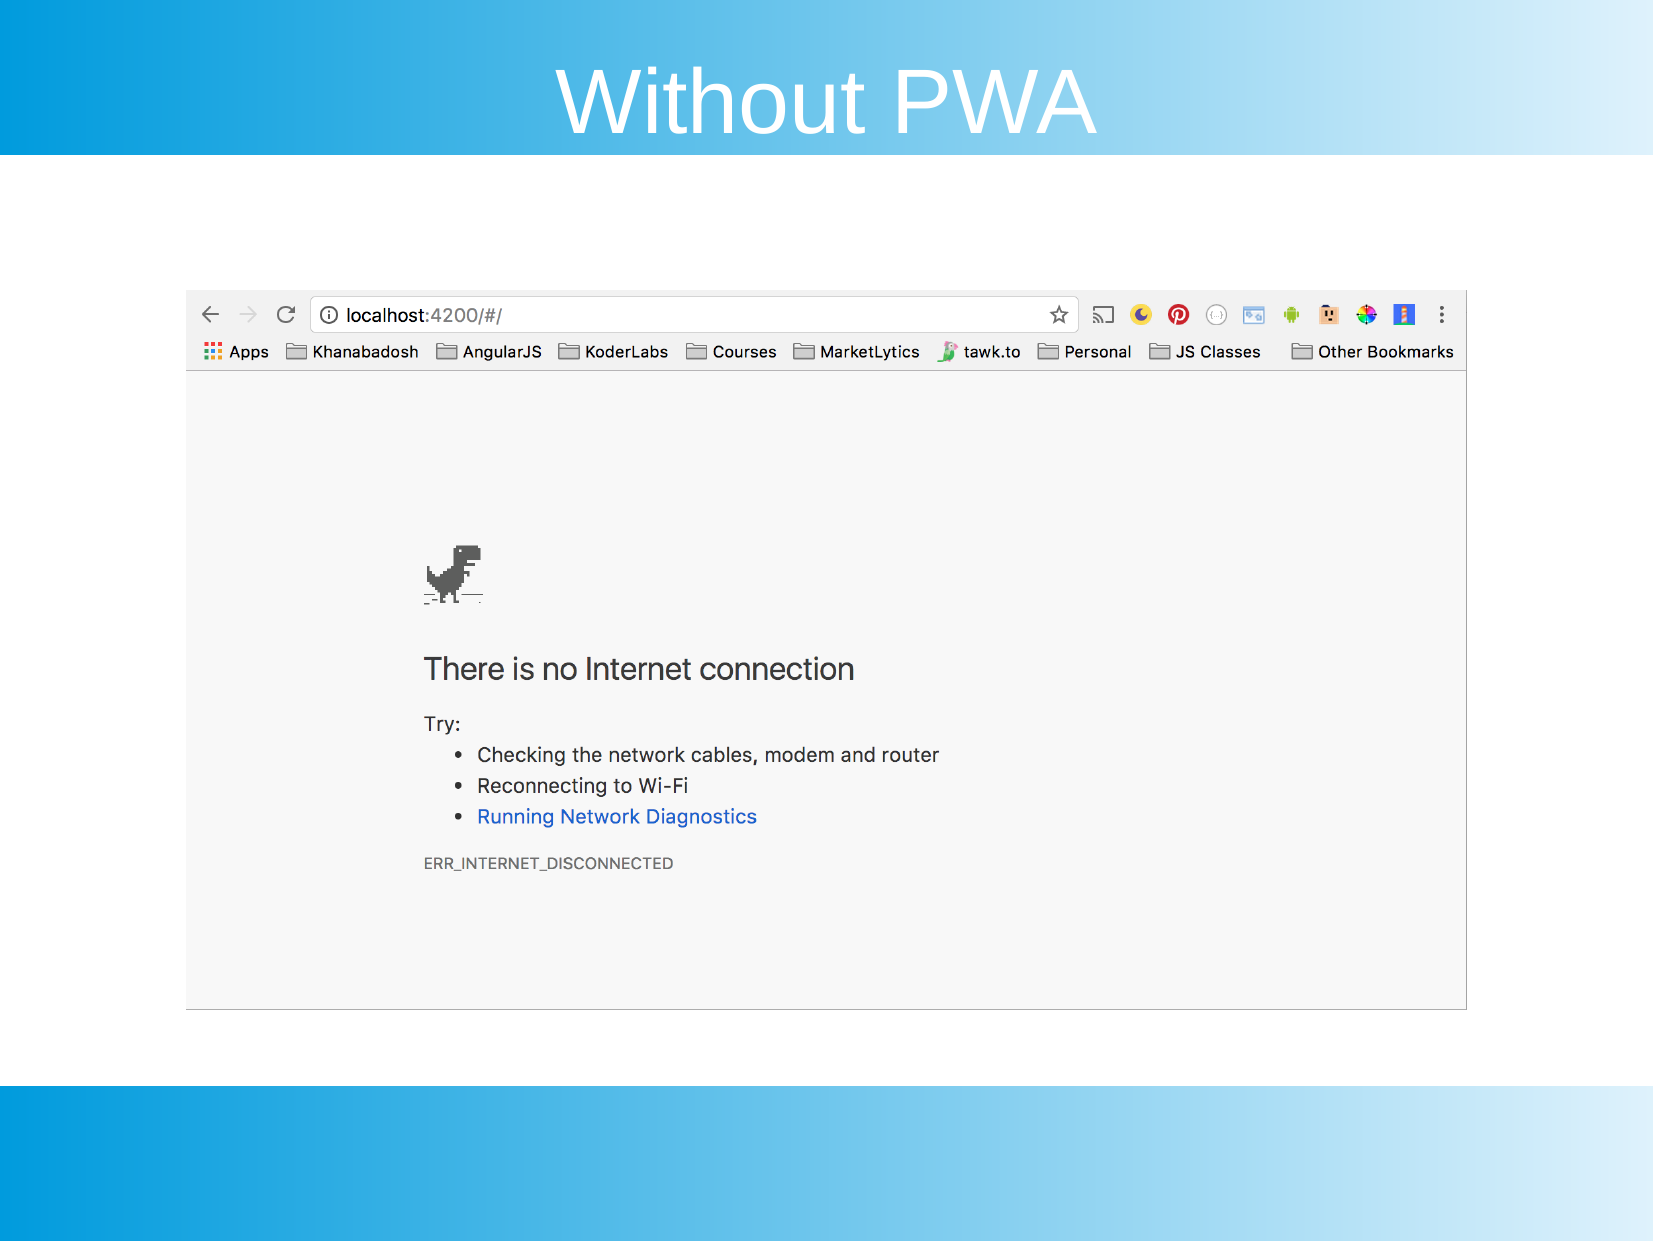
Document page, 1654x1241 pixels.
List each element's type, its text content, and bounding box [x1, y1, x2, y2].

picture [186, 290, 1467, 1010]
title Without PWA [82, 49, 1571, 155]
